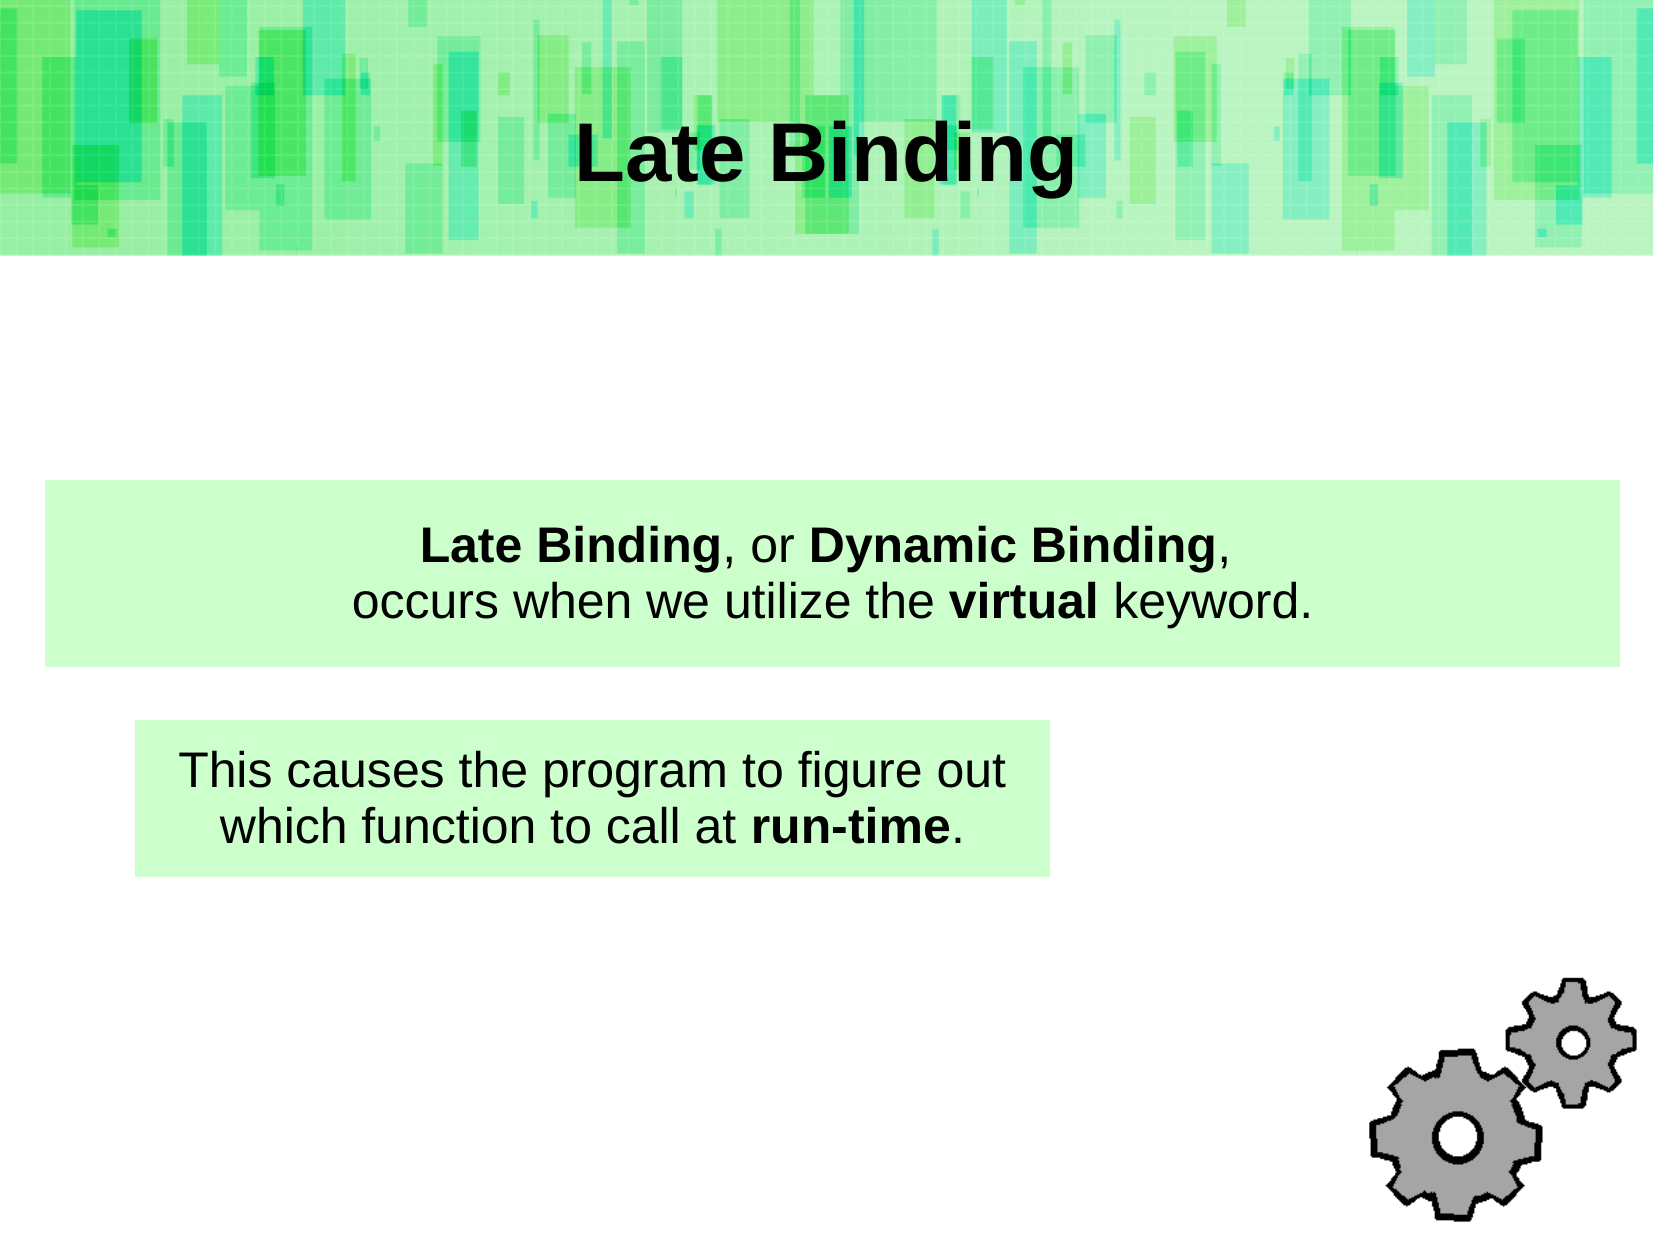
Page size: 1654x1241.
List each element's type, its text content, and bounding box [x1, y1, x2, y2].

title Late Binding [82, 49, 1571, 257]
picture [0, 0, 1654, 1241]
text_box Late Binding, or Dynamic Binding, occurs when we utilize the virtual keyword. [45, 480, 1621, 667]
text_box This causes the program to figure out which function to call at run-time. [135, 720, 1051, 877]
